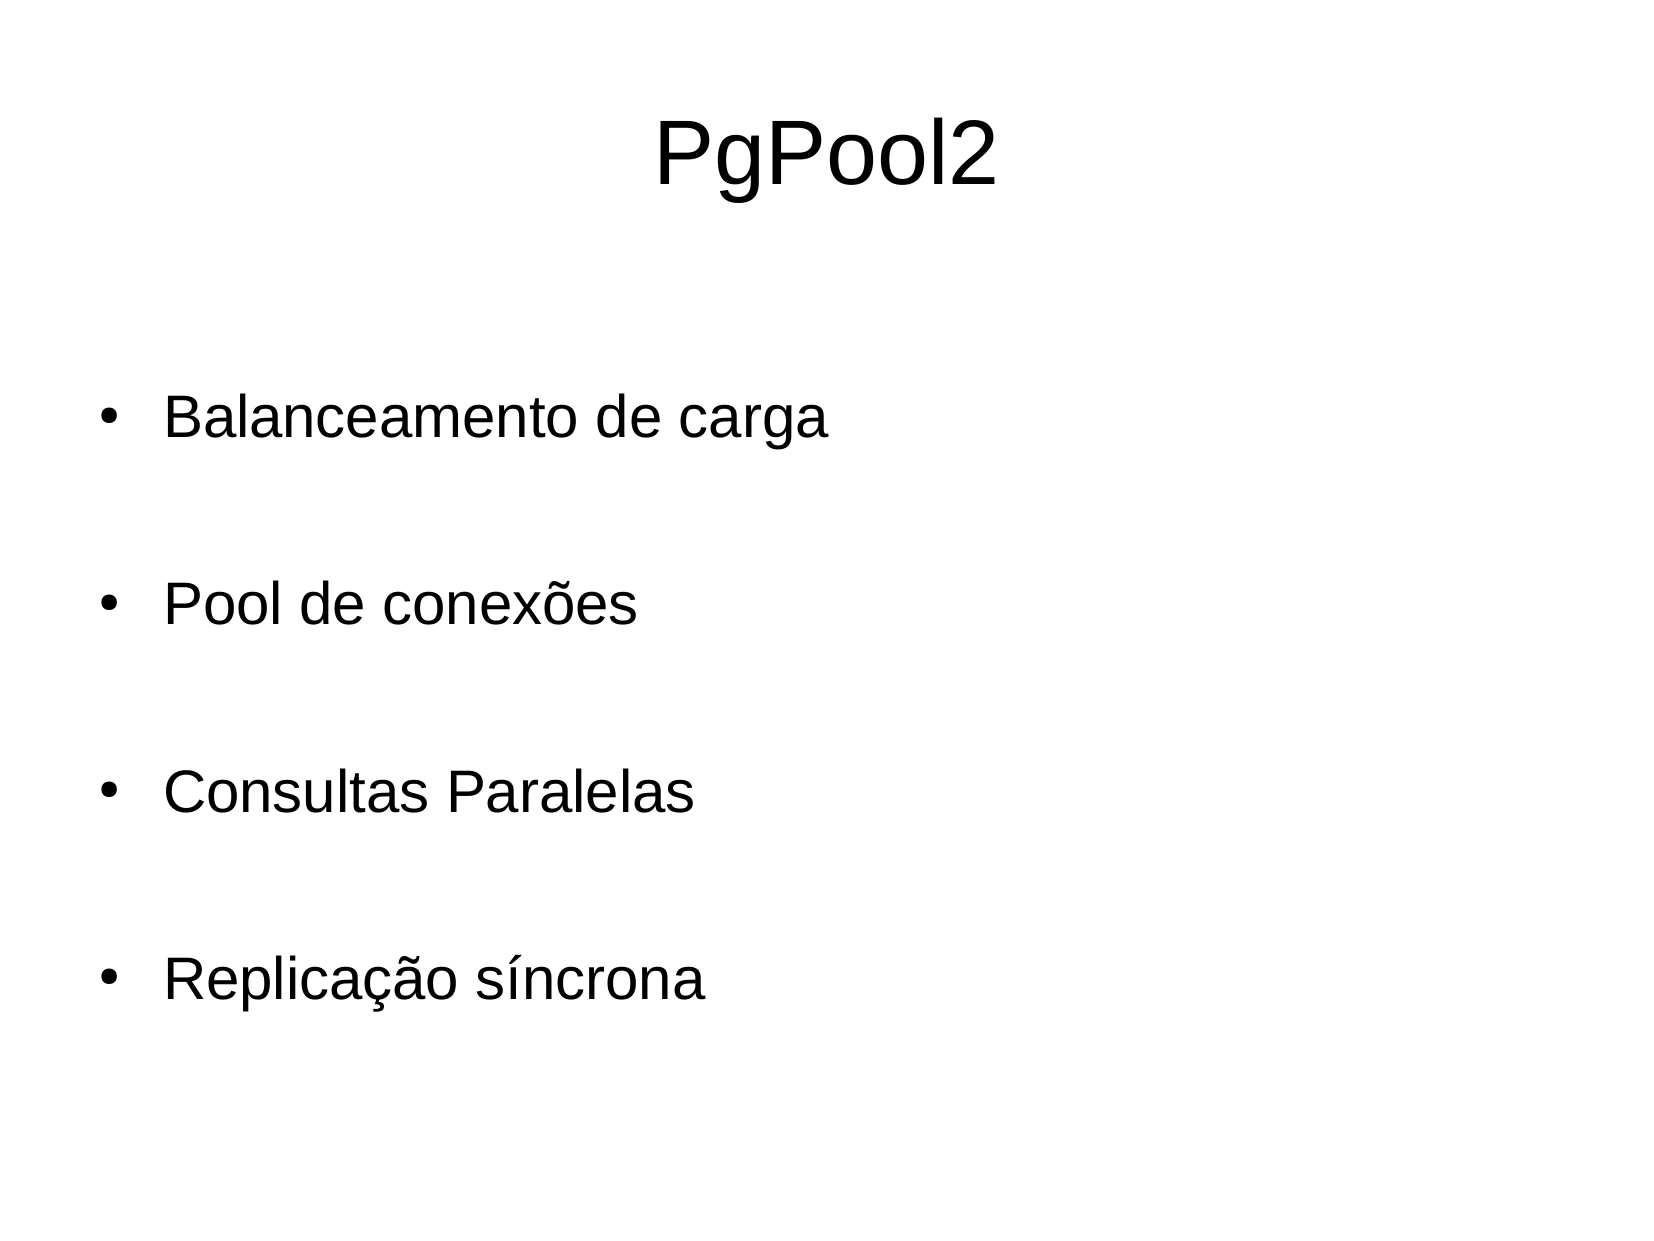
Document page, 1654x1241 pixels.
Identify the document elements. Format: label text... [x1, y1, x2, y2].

title PgPool2 [82, 49, 1571, 257]
list Balanceamento de carga Pool de conexões Consultas Paralelas Replicação síncrona [82, 290, 1571, 1109]
